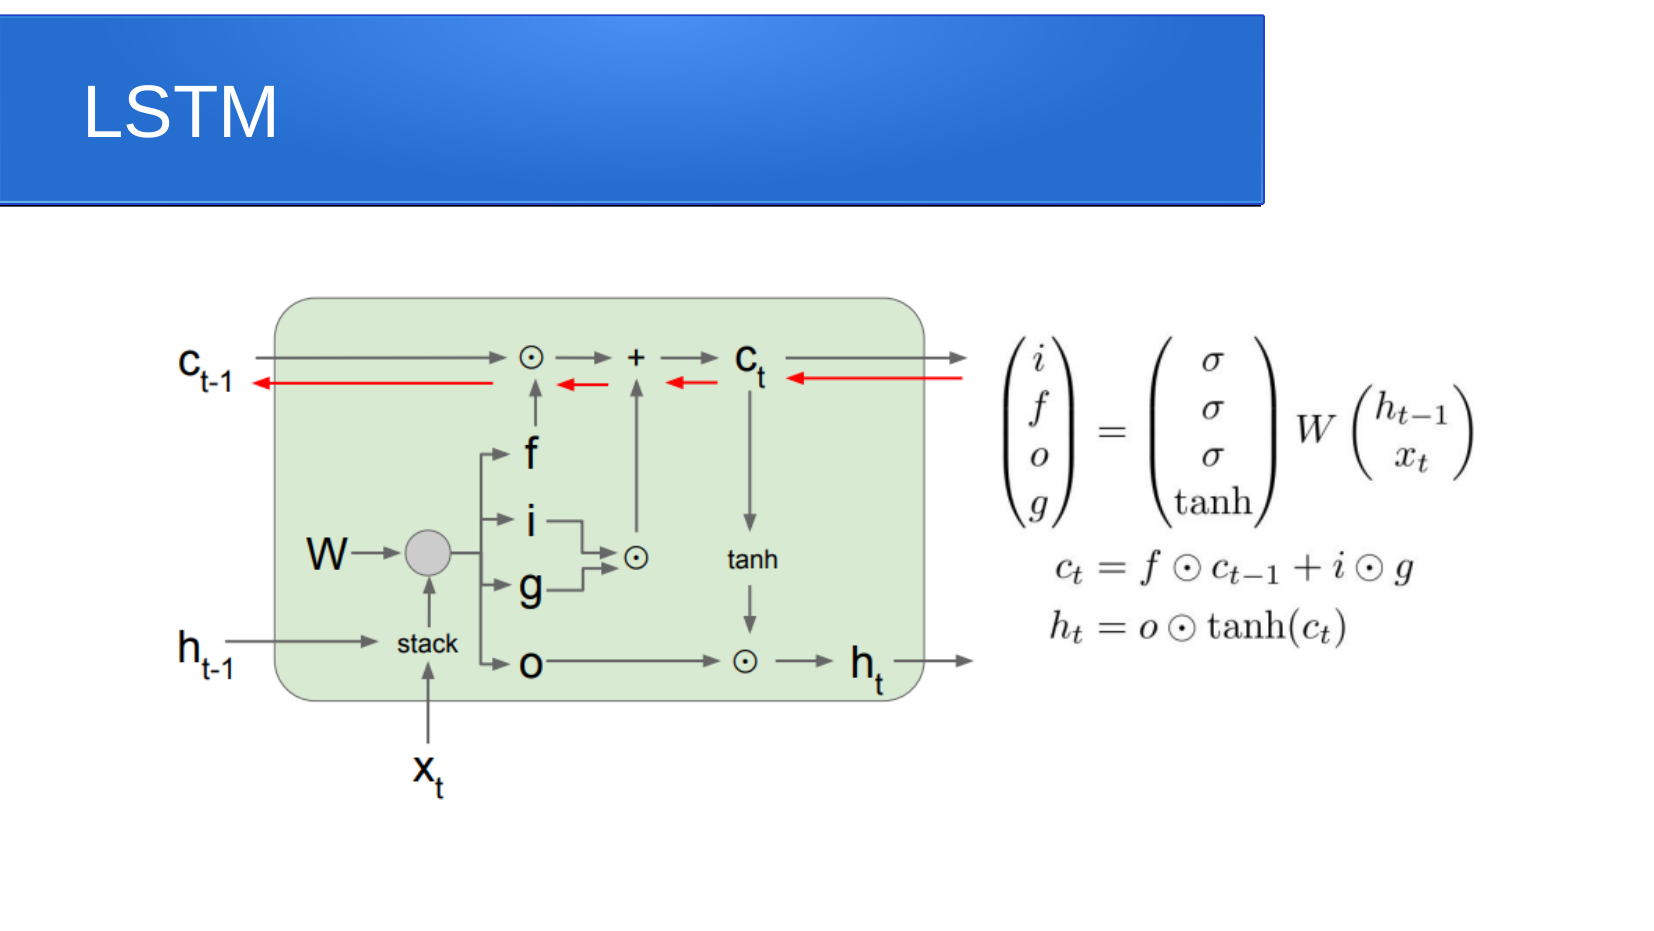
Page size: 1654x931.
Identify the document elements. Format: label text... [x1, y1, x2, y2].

title LSTM [82, 35, 1235, 189]
picture [150, 263, 1477, 804]
